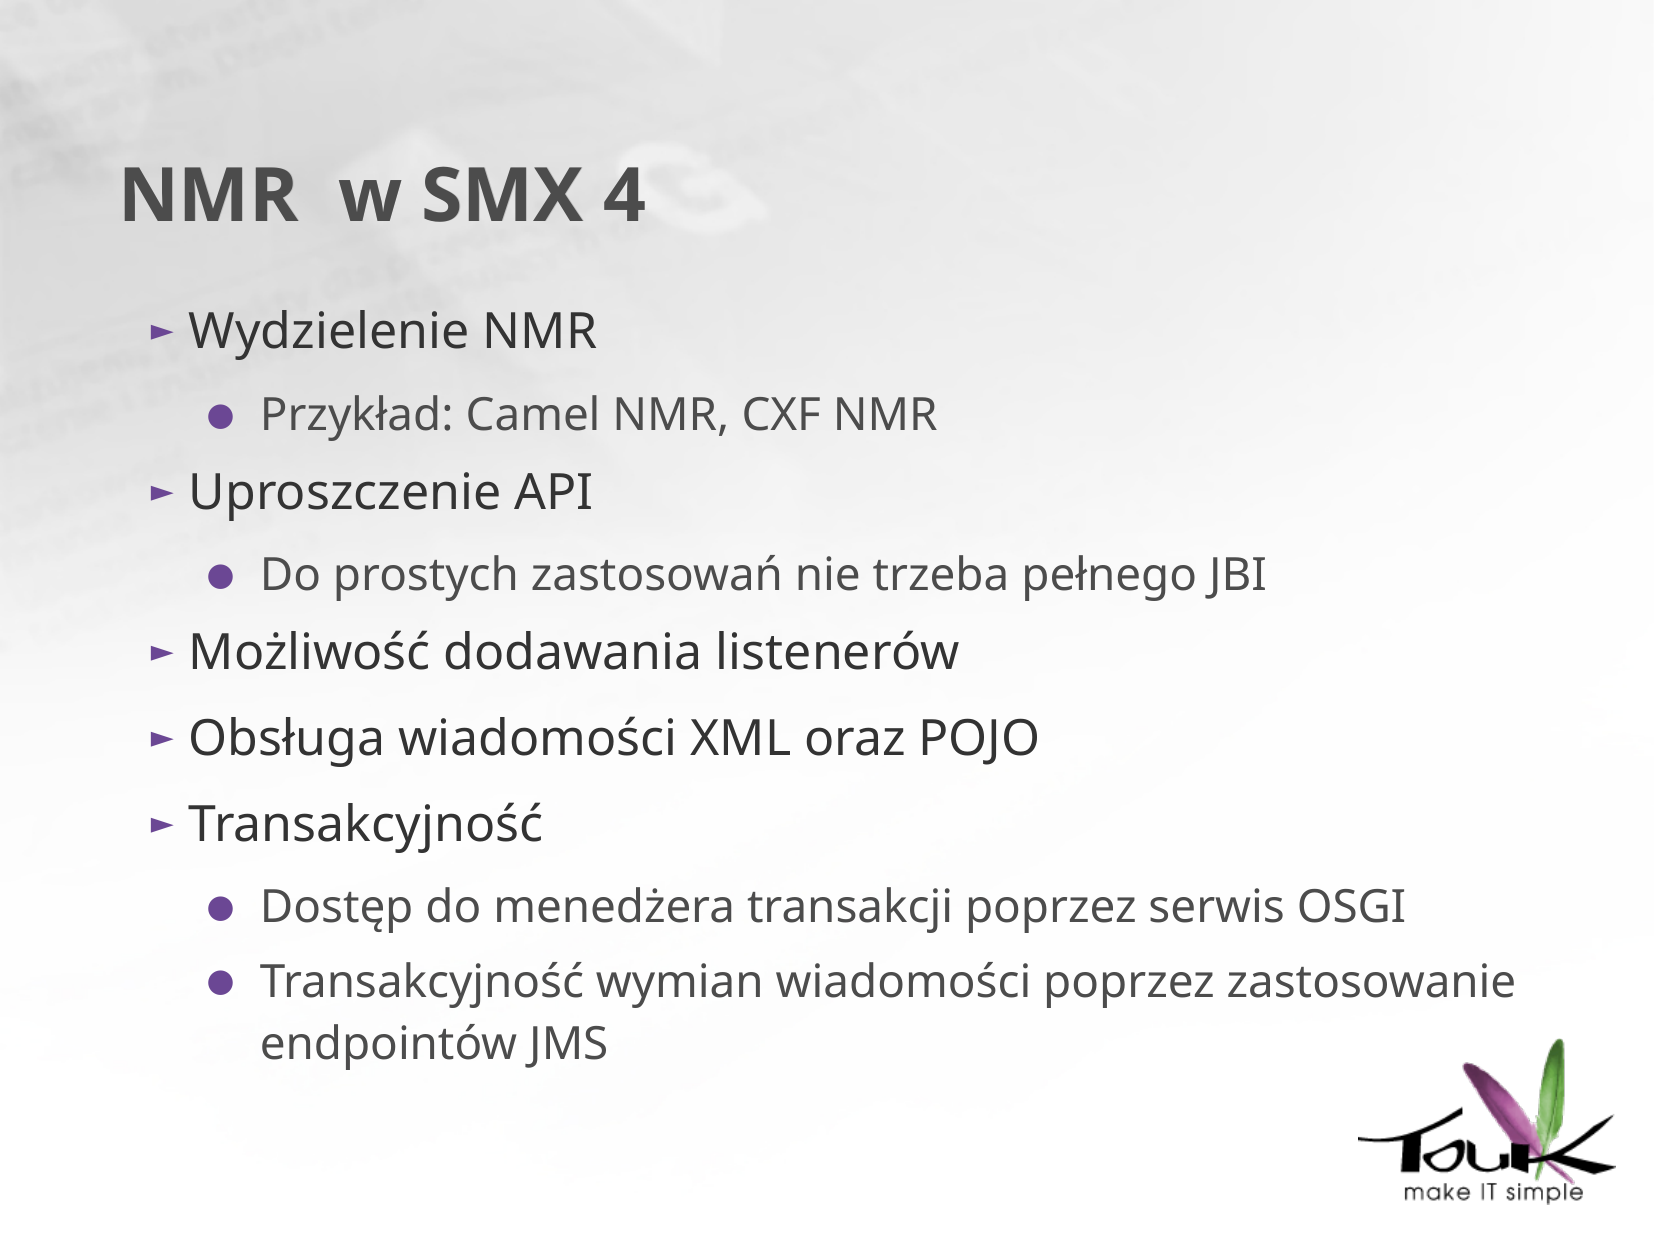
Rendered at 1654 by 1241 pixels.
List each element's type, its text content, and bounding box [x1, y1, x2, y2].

title NMR w SMX 4 [118, 125, 1536, 259]
picture [0, 0, 1654, 1241]
list Wydzielenie NMR Przykład: Camel NMR, CXF NMR Uproszczenie API Do prostych zastosowań nie trzeba pełnego JBI Możliwość dodawania listenerów Obsługa wiadomości XML oraz POJO Transakcyjność Dostęp do menedżera transakcji poprzez serwis OSGI Transakcyjność wymian wiadomości poprzez zastosowanie endpointów JMS [118, 295, 1536, 1100]
